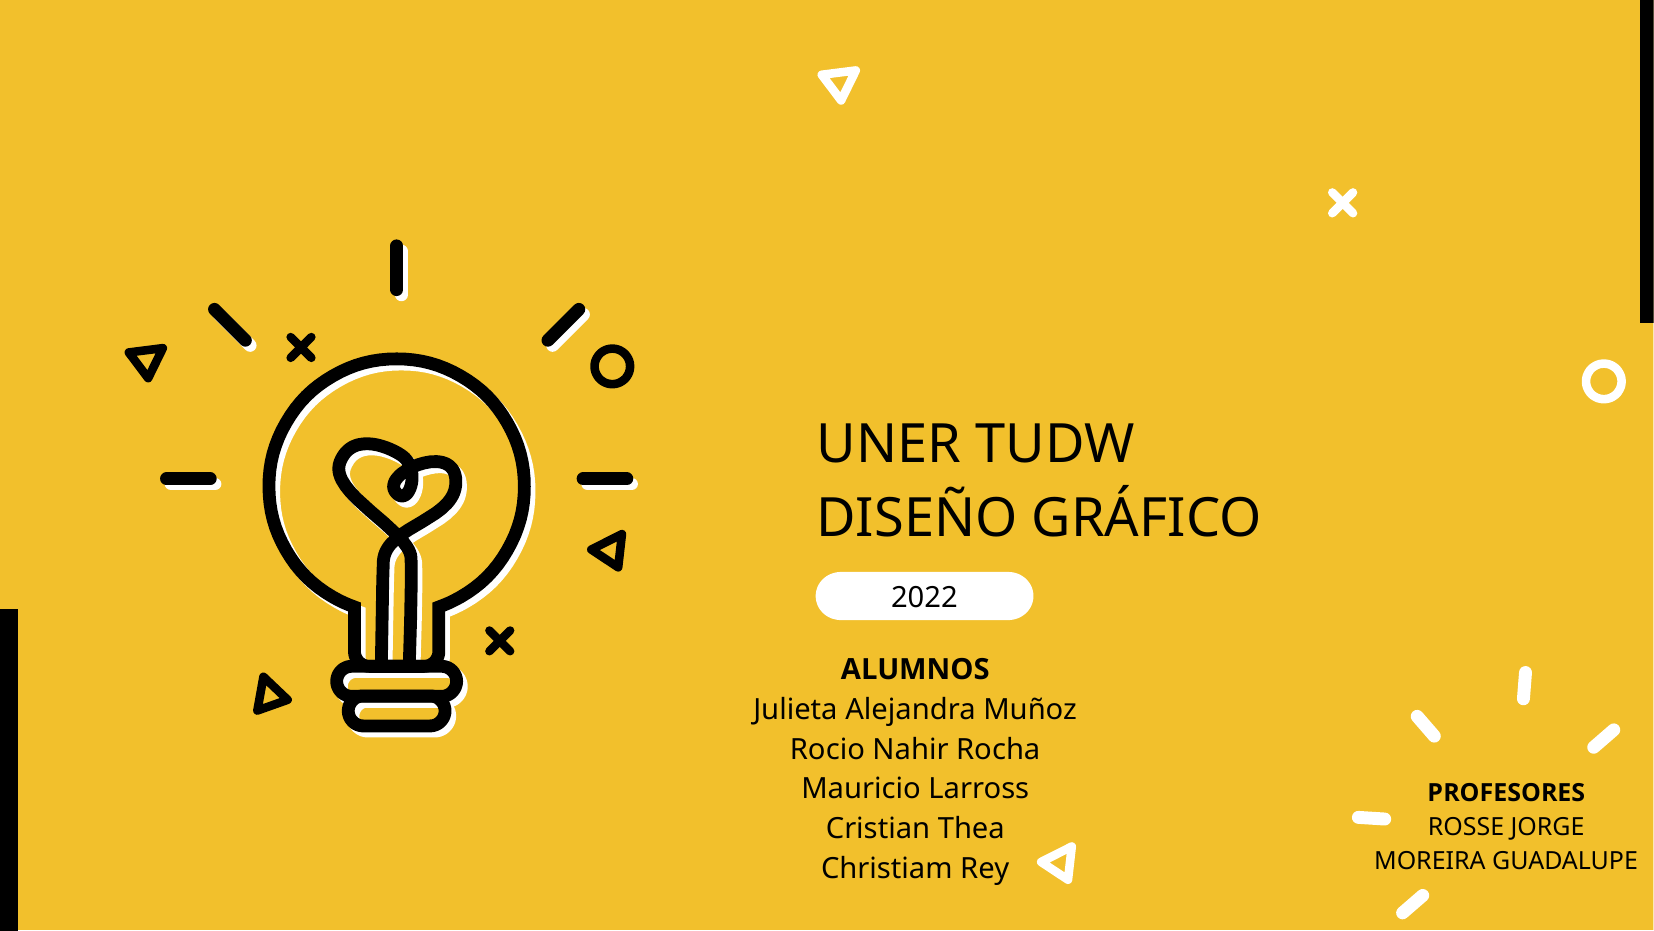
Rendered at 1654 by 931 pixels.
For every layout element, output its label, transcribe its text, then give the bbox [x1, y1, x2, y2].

text_box ALUMNOS Julieta Alejandra Muñoz Rocio Nahir Rocha Mauricio Larross Cristian Thea Christiam Rey [738, 620, 1093, 916]
title UNER TUDW DISEÑO GRÁFICO [816, 404, 1454, 553]
text_box 2022 [815, 571, 1034, 620]
text_box PROFESORES ROSSE JORGE MOREIRA GUADALUPE [1359, 767, 1654, 885]
